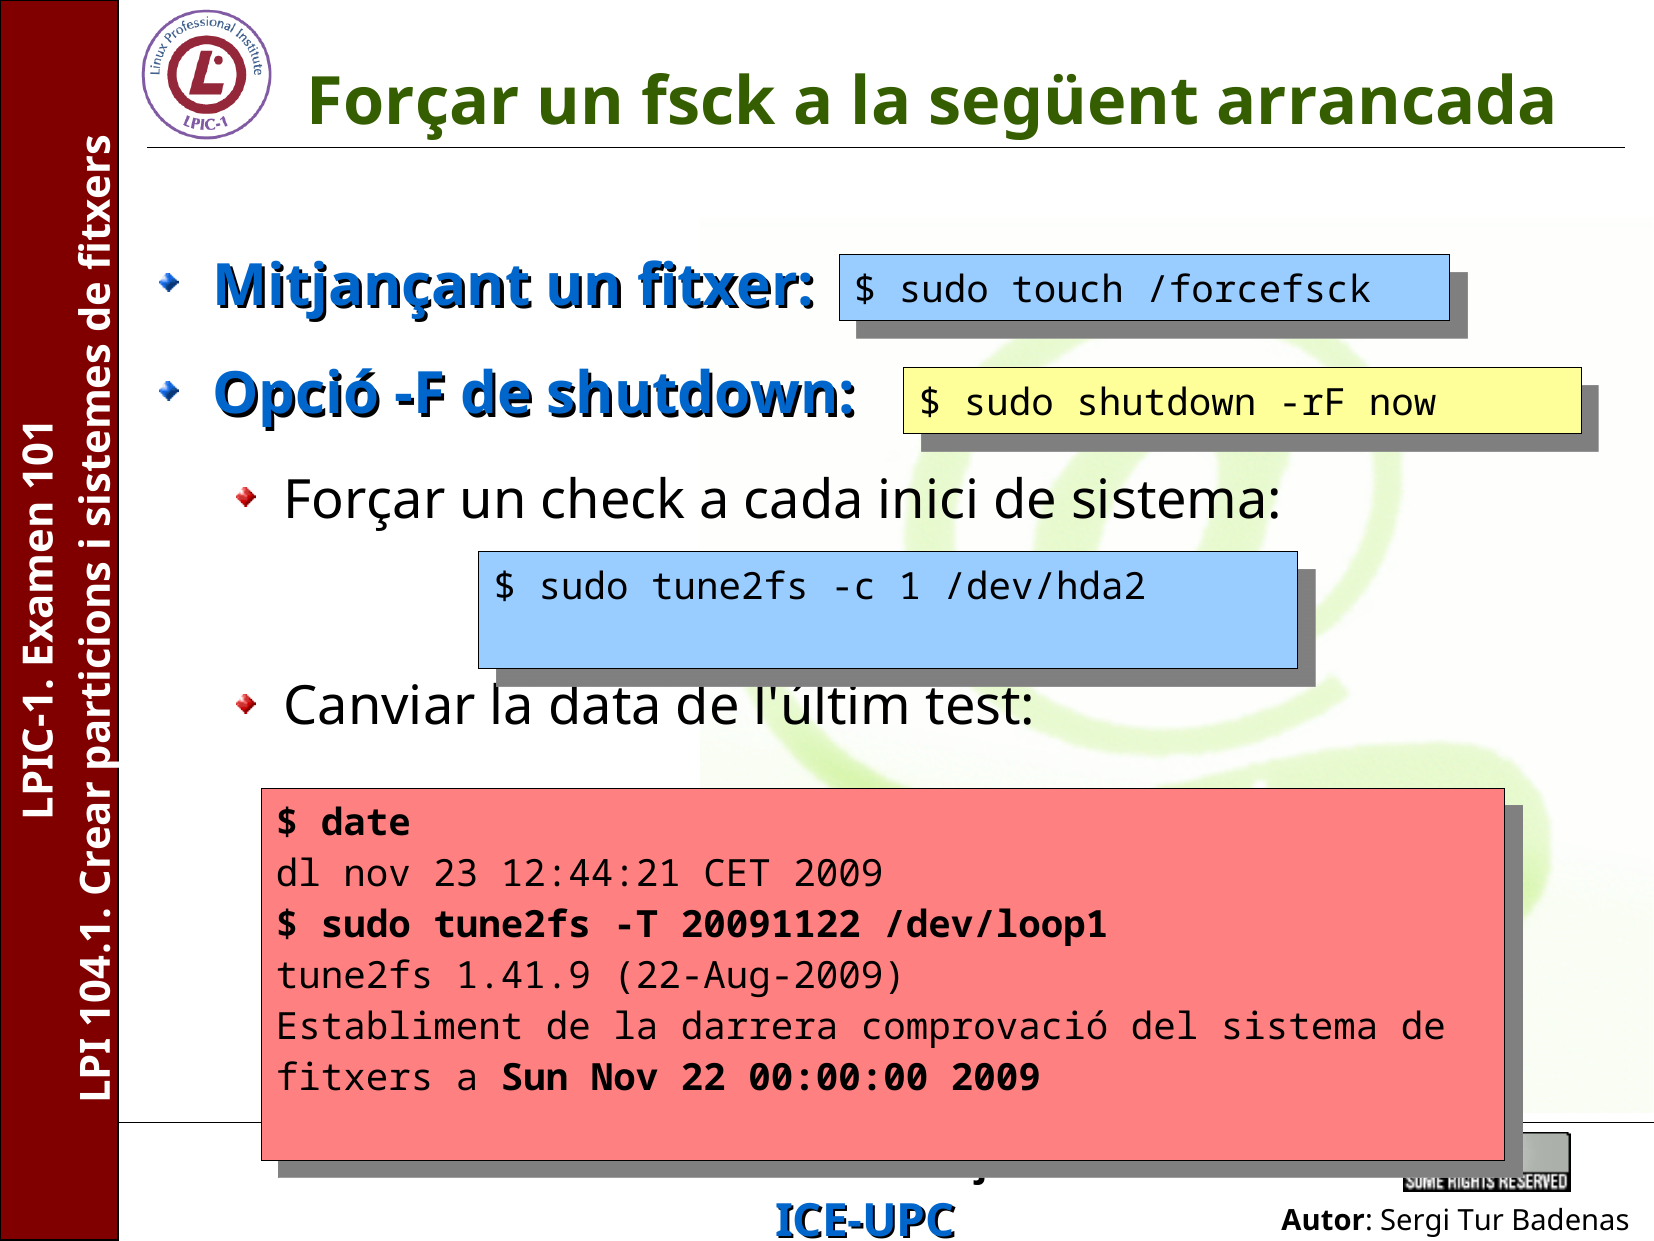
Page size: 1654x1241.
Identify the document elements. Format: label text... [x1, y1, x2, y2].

text_box $ sudo shutdown -rF now [903, 367, 1582, 421]
picture [135, 5, 277, 142]
list Mitjançant un fitxer: Opció -F de shutdown: Forçar un check a cada inici de sistema: Canviar la data de l'últim test: [141, 242, 1630, 1078]
text_box $ sudo touch /forcefsck [839, 254, 1450, 308]
text_box $ date dl nov 23 12:44:21 CET 2009 $ sudo tune2fs -T 20091122 /dev/loop1 tune2fs 1.41.9 (22-Aug-2009) Establiment de la darrera comprovació del sistema de fitxers a Sun Nov 22 00:00:00 2009 [261, 788, 1505, 1066]
picture [700, 217, 1654, 1113]
text_box $ sudo tune2fs -c 1 /dev/hda2 [478, 551, 1298, 642]
picture [1403, 1132, 1571, 1192]
title Forçar un fsck a la següent arrancada [188, 55, 1654, 142]
